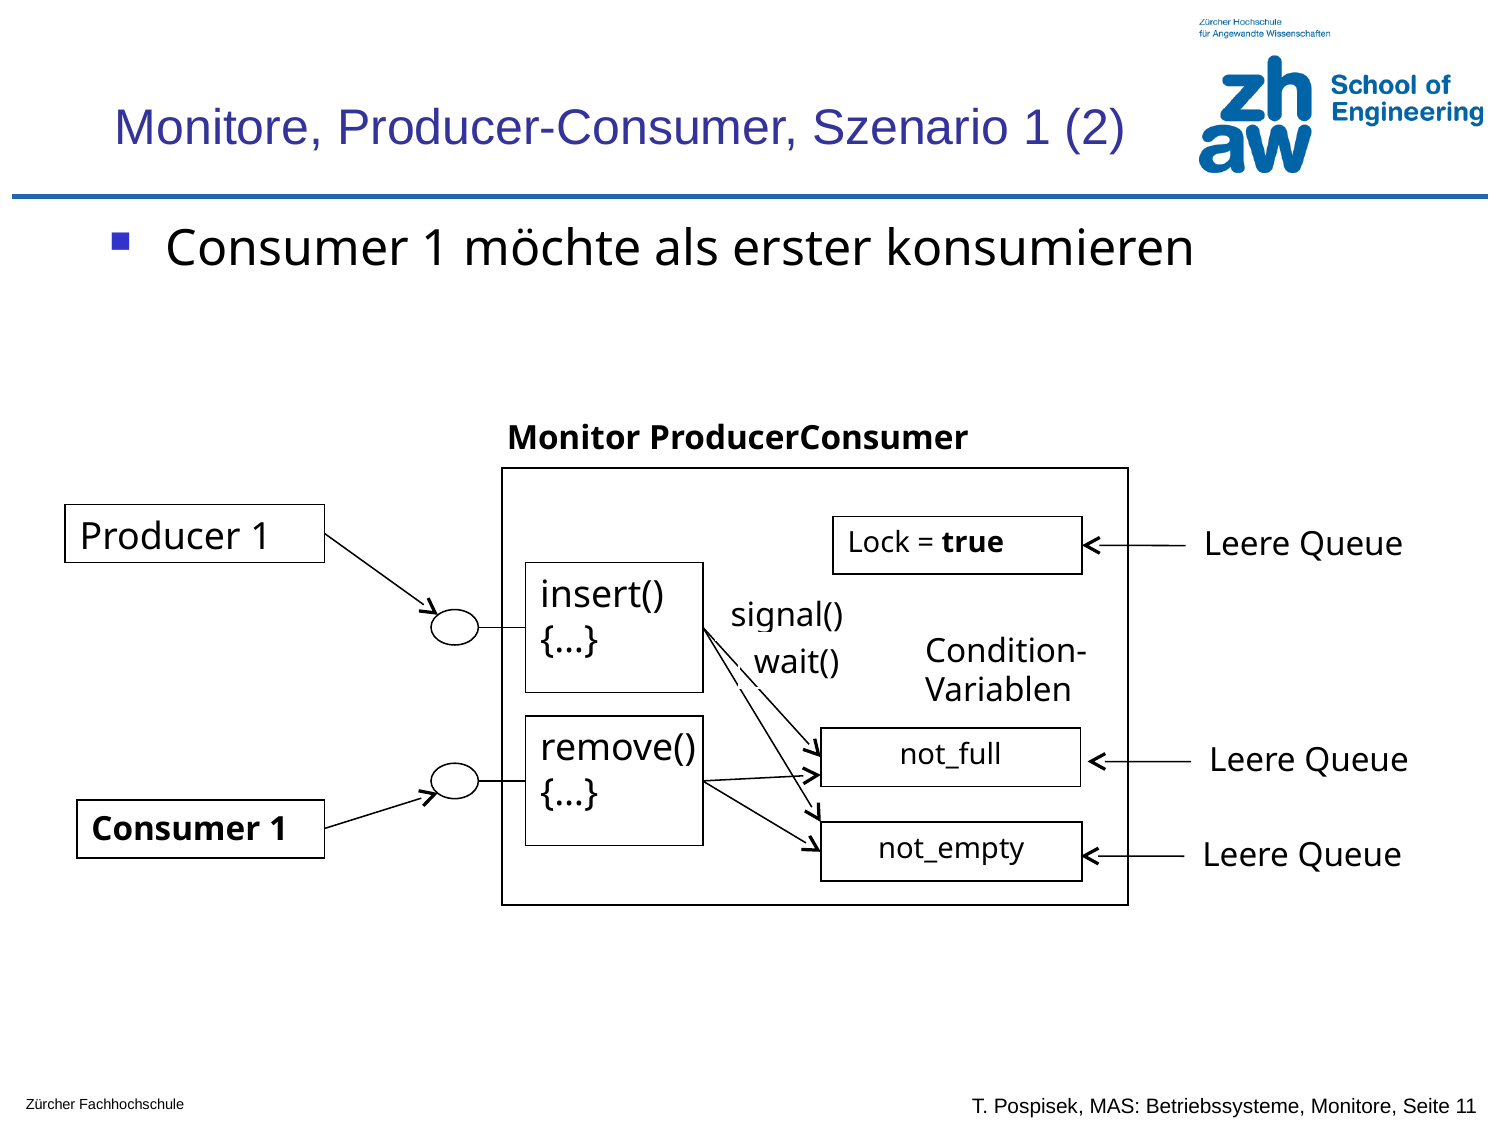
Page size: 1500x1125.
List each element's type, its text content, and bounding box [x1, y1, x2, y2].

text_box Leere Queue [1187, 825, 1418, 881]
text_box [501, 467, 1128, 905]
text_box not_empty [820, 822, 1082, 882]
title Monitore, Producer-Consumer, Szenario 1 (2) [99, 50, 1379, 163]
text_box Condition- Variablen [910, 621, 1103, 716]
text_box Lock = true [832, 516, 1082, 575]
text_box [713, 641, 739, 683]
picture [1199, 19, 1483, 173]
text_box Leere Queue [1194, 731, 1425, 786]
text_box remove() {…} [525, 715, 703, 846]
text_box signal() [715, 585, 859, 641]
text_box [430, 763, 479, 799]
text_box Monitor ProducerConsumer [492, 408, 984, 464]
text_box wait() [739, 633, 855, 688]
text_box insert() {…} [525, 562, 703, 693]
text_box Consumer 1 [76, 800, 325, 858]
text_box not_full [820, 727, 1081, 787]
text_box Leere Queue [1188, 515, 1419, 570]
text_box Consumer 1 möchte als erster konsumieren [94, 207, 1211, 283]
text_box [718, 641, 739, 664]
text_box [430, 609, 479, 646]
text_box [501, 628, 790, 780]
text_box Producer 1 [64, 504, 325, 563]
